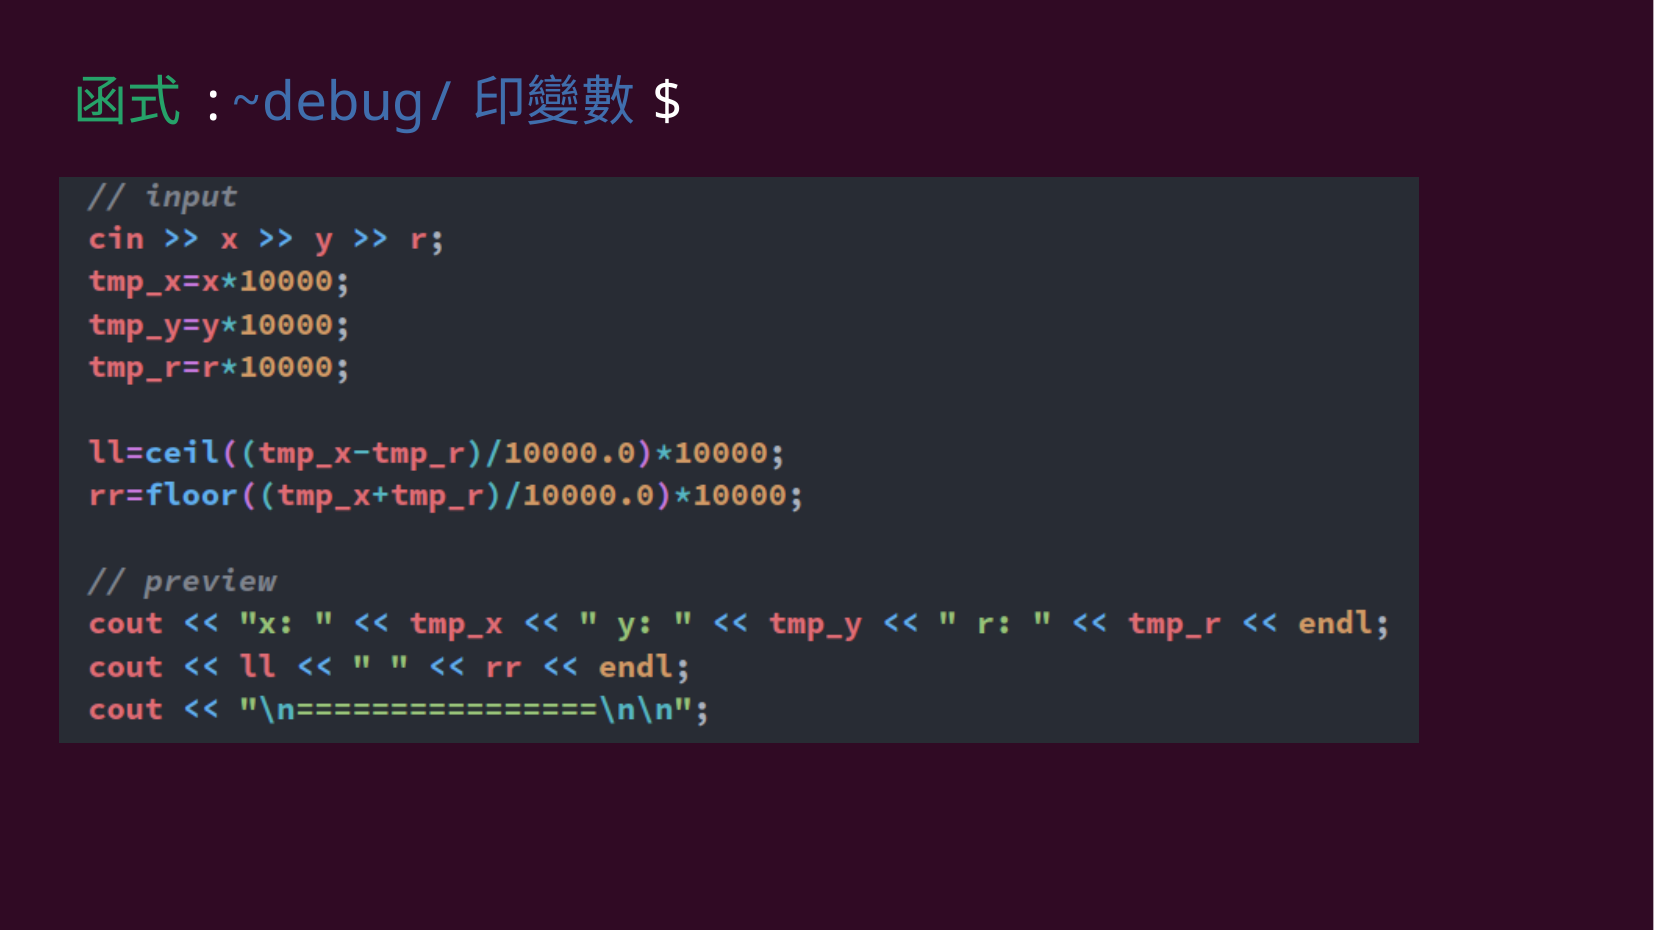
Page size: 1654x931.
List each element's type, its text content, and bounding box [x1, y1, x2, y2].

picture [59, 177, 1419, 743]
text_box 函式:~debug/印變數$ [59, 55, 1201, 139]
